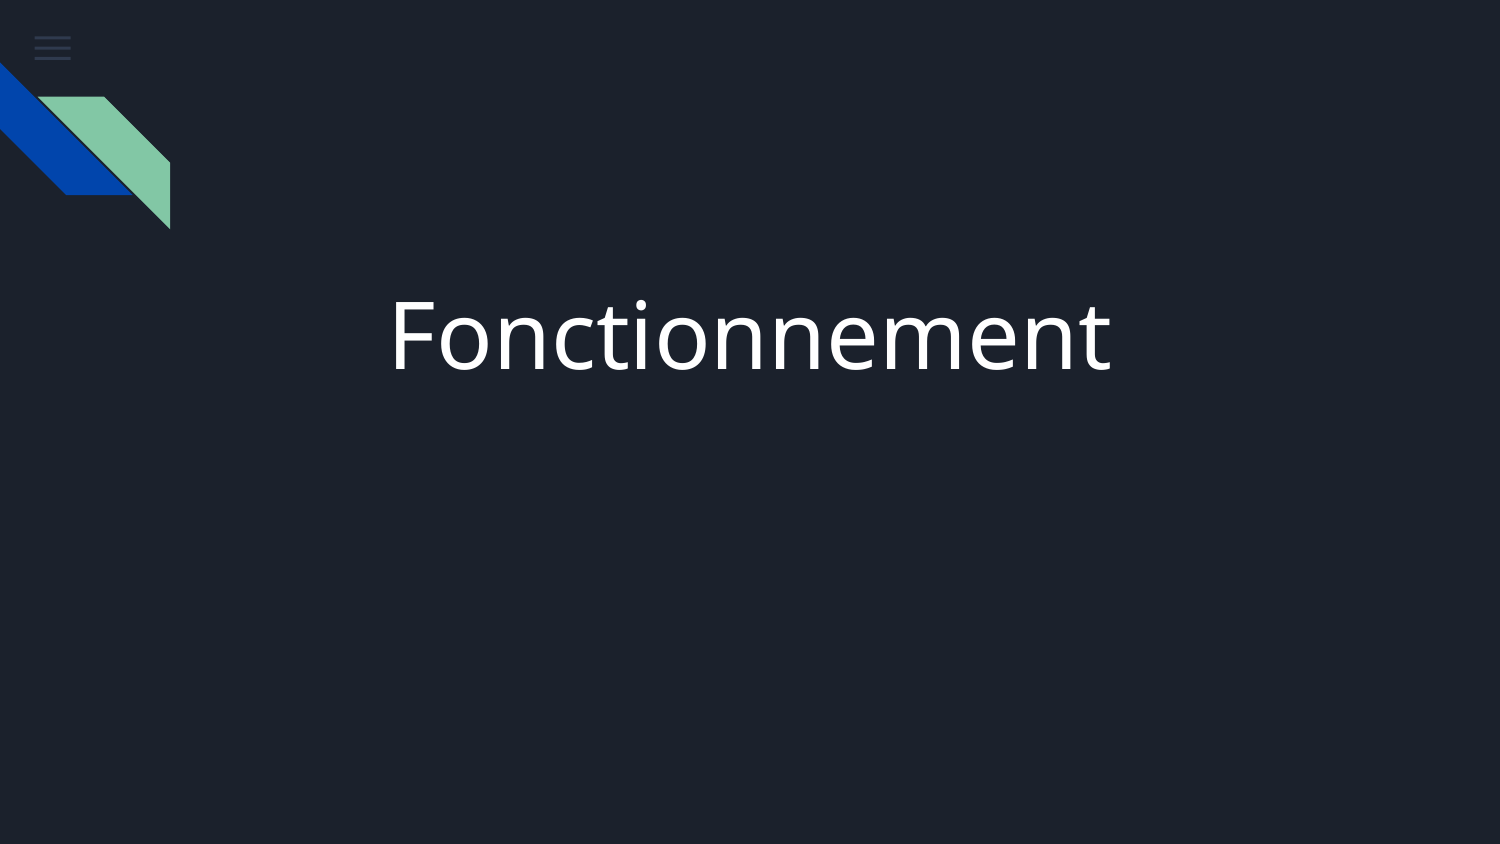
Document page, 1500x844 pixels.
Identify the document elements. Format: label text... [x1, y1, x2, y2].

title Fonctionnement [0, 261, 1500, 411]
